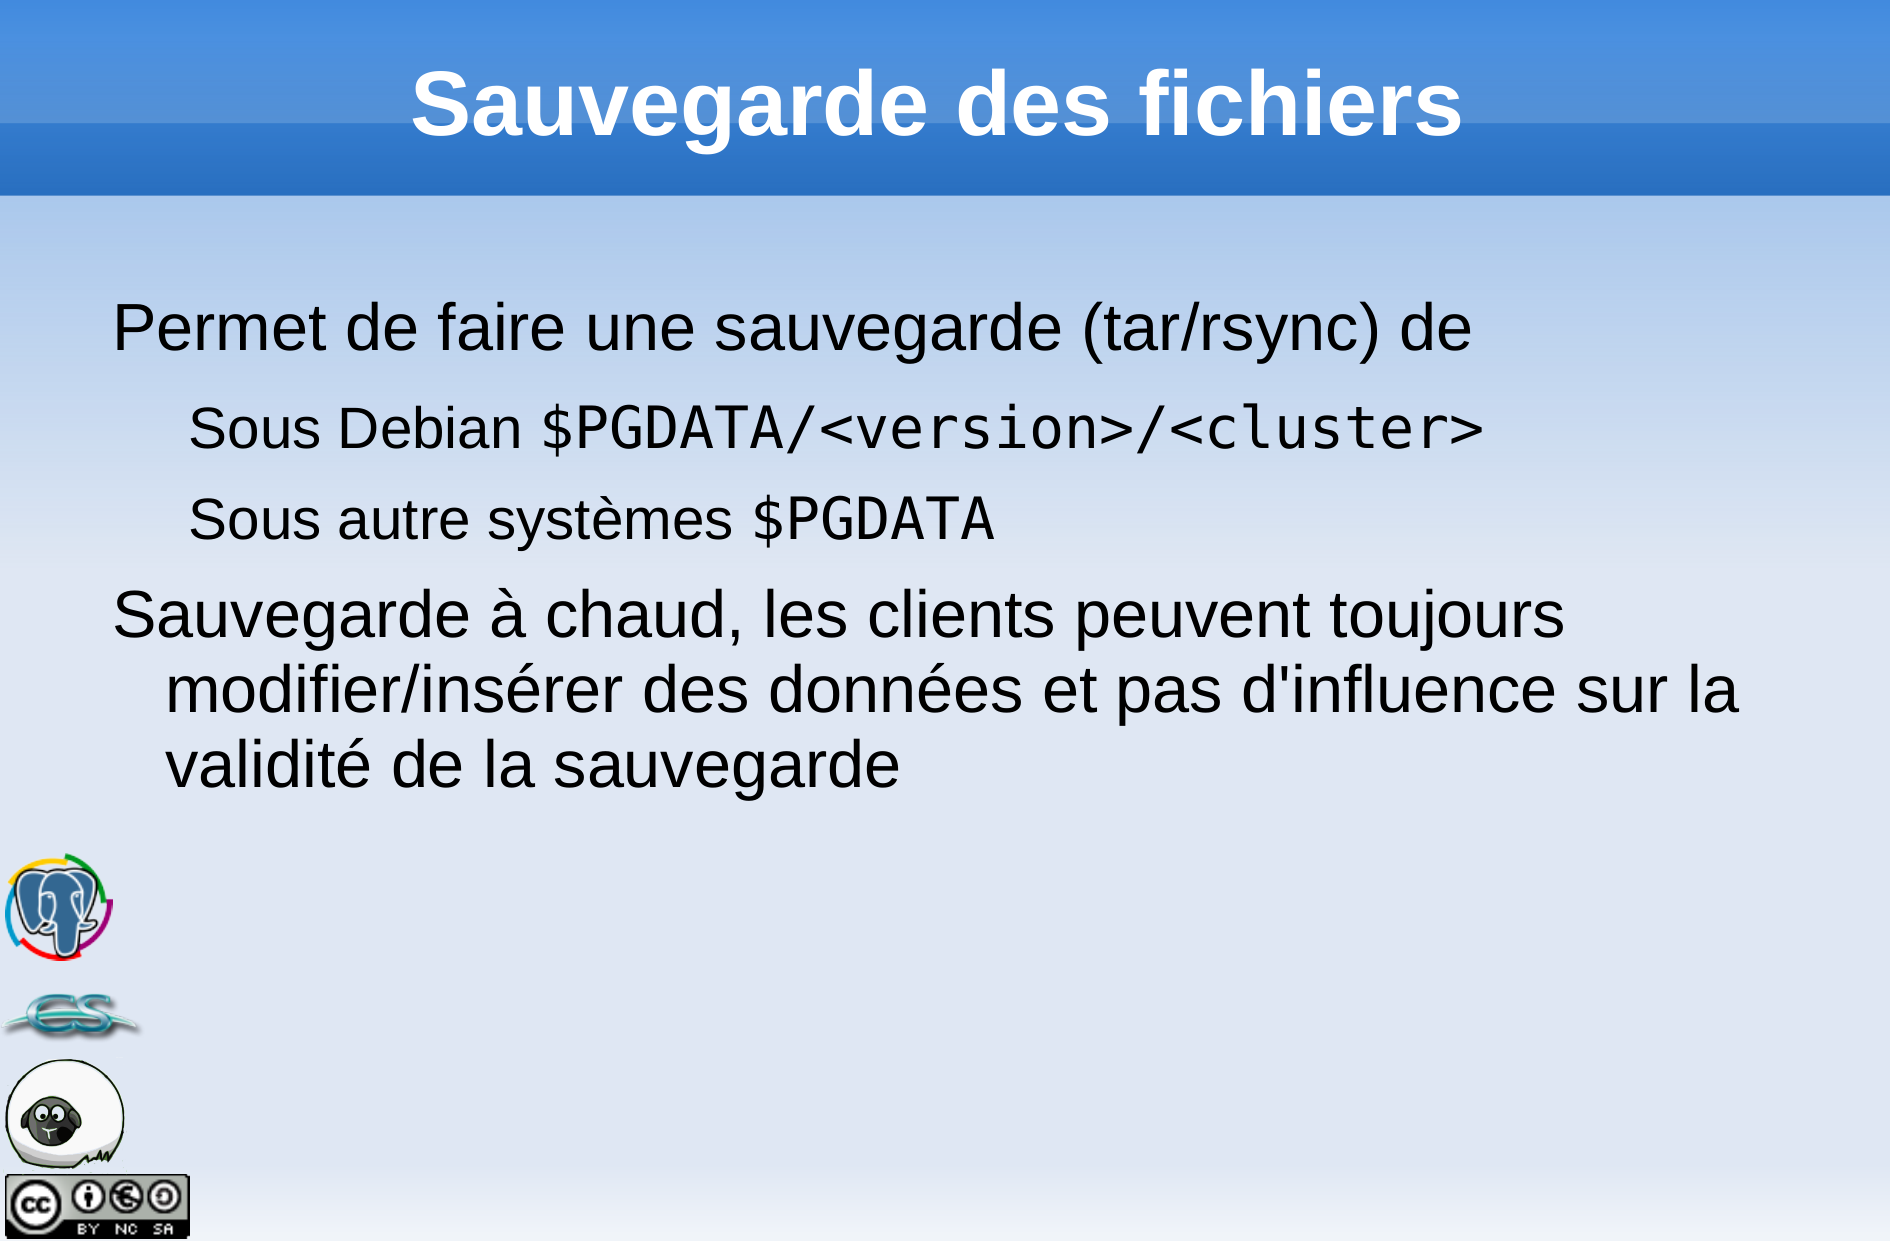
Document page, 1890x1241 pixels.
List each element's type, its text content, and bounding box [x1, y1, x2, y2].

title Sauvegarde des fichiers [87, 7, 1789, 200]
list Permet de faire une sauvegarde (tar/rsync) de Sous Debian $PGDATA/<version>/<cluster> Sous autre systèmes $PGDATA Sauvegarde à chaud, les clients peuvent toujours modifier/insérer des données et pas d'influence sur la validité de la sauvegarde [94, 290, 1796, 1094]
picture [0, 0, 1890, 1241]
